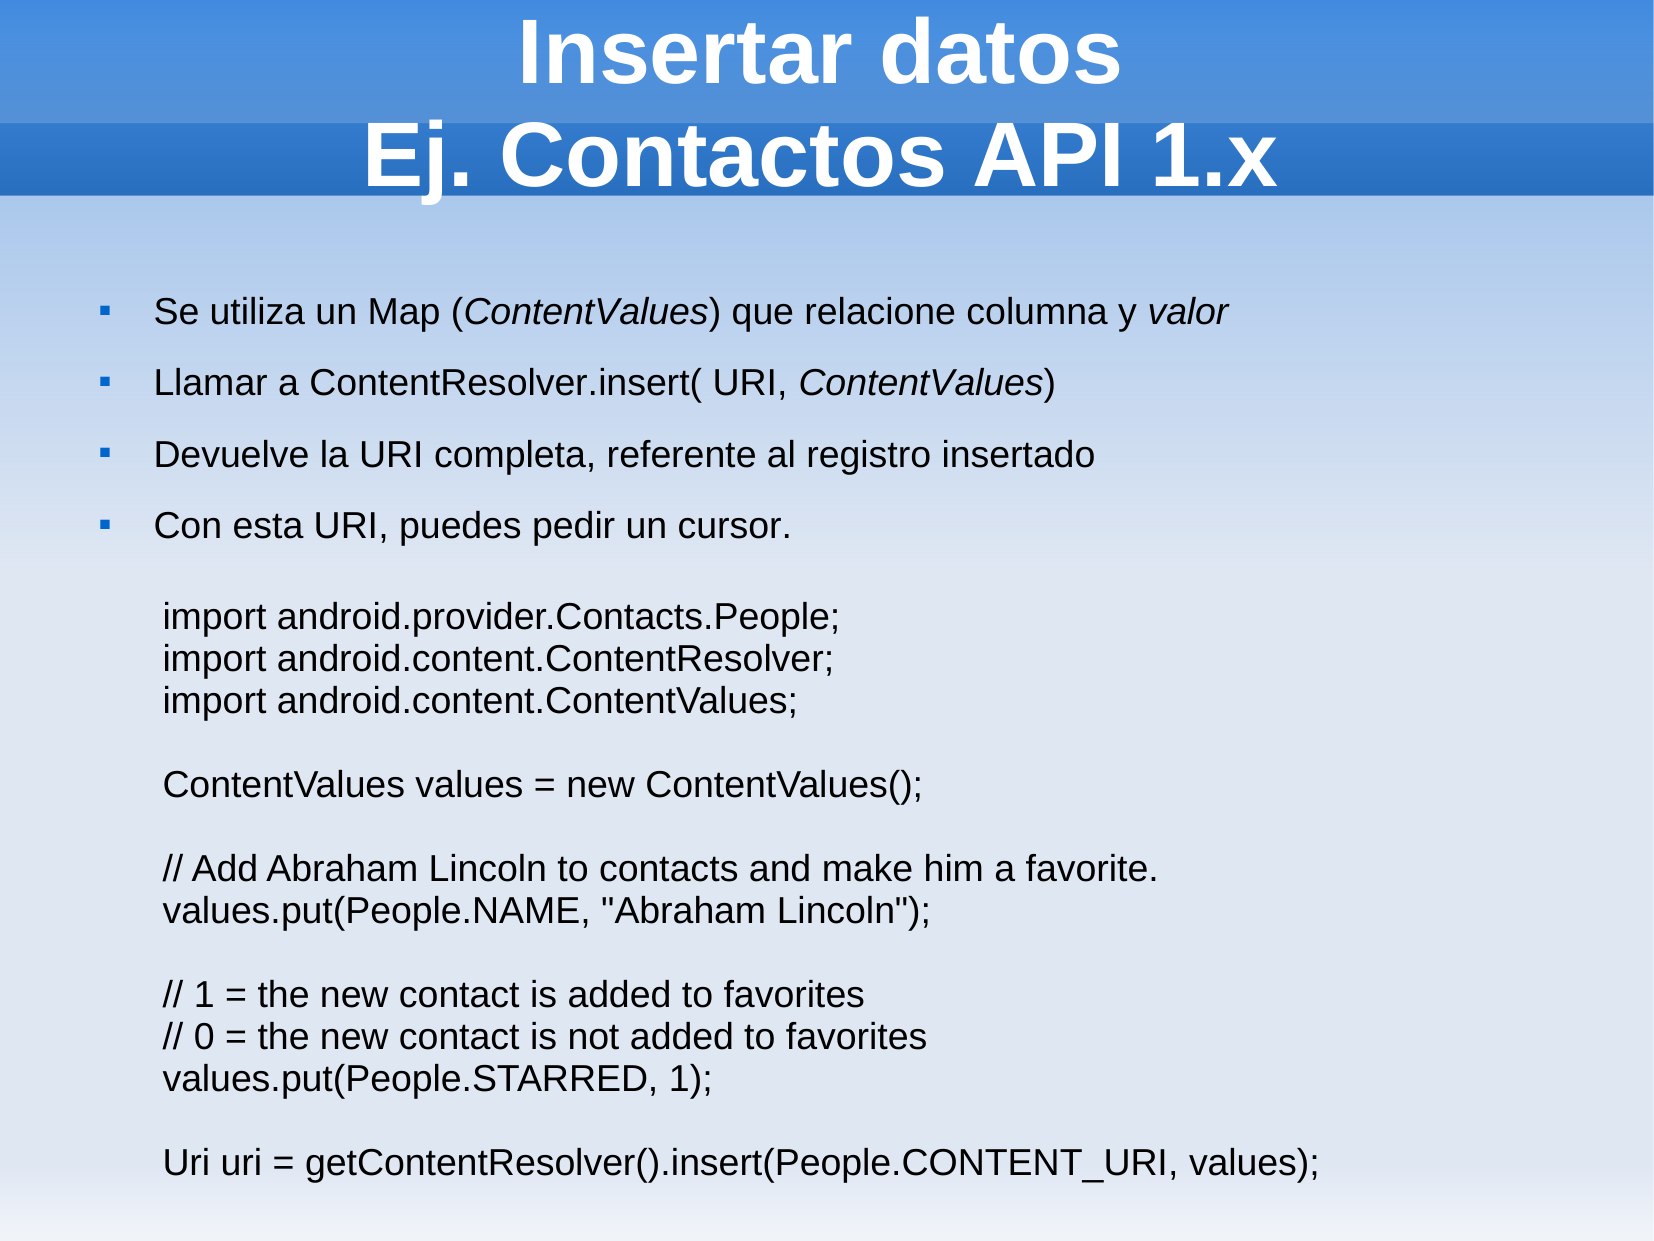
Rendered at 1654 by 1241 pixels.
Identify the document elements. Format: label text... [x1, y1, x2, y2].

picture [0, 0, 1654, 1241]
list Se utiliza un Map (ContentValues) que relacione columna y valor Llamar a ContentResolver.insert( URI, ContentValues) Devuelve la URI completa, referente al registro insertado Con esta URI, puedes pedir un cursor. [82, 290, 1571, 619]
title Insertar datos Ej. Contactos API 1.x [76, 0, 1565, 208]
text_box import android.provider.Contacts.People; import android.content.ContentResolver; import android.content.ContentValues; ContentValues values = new ContentValues(); // Add Abraham Lincoln to contacts and make him a favorite. values.put(People.NAME, "Abraham Lincoln"); // 1 = the new contact is added to favorites // 0 = the new contact is not added to favorites values.put(People.STARRED, 1); Uri uri = getContentResolver().insert(People.CONTENT_URI, values); [147, 587, 1336, 1191]
